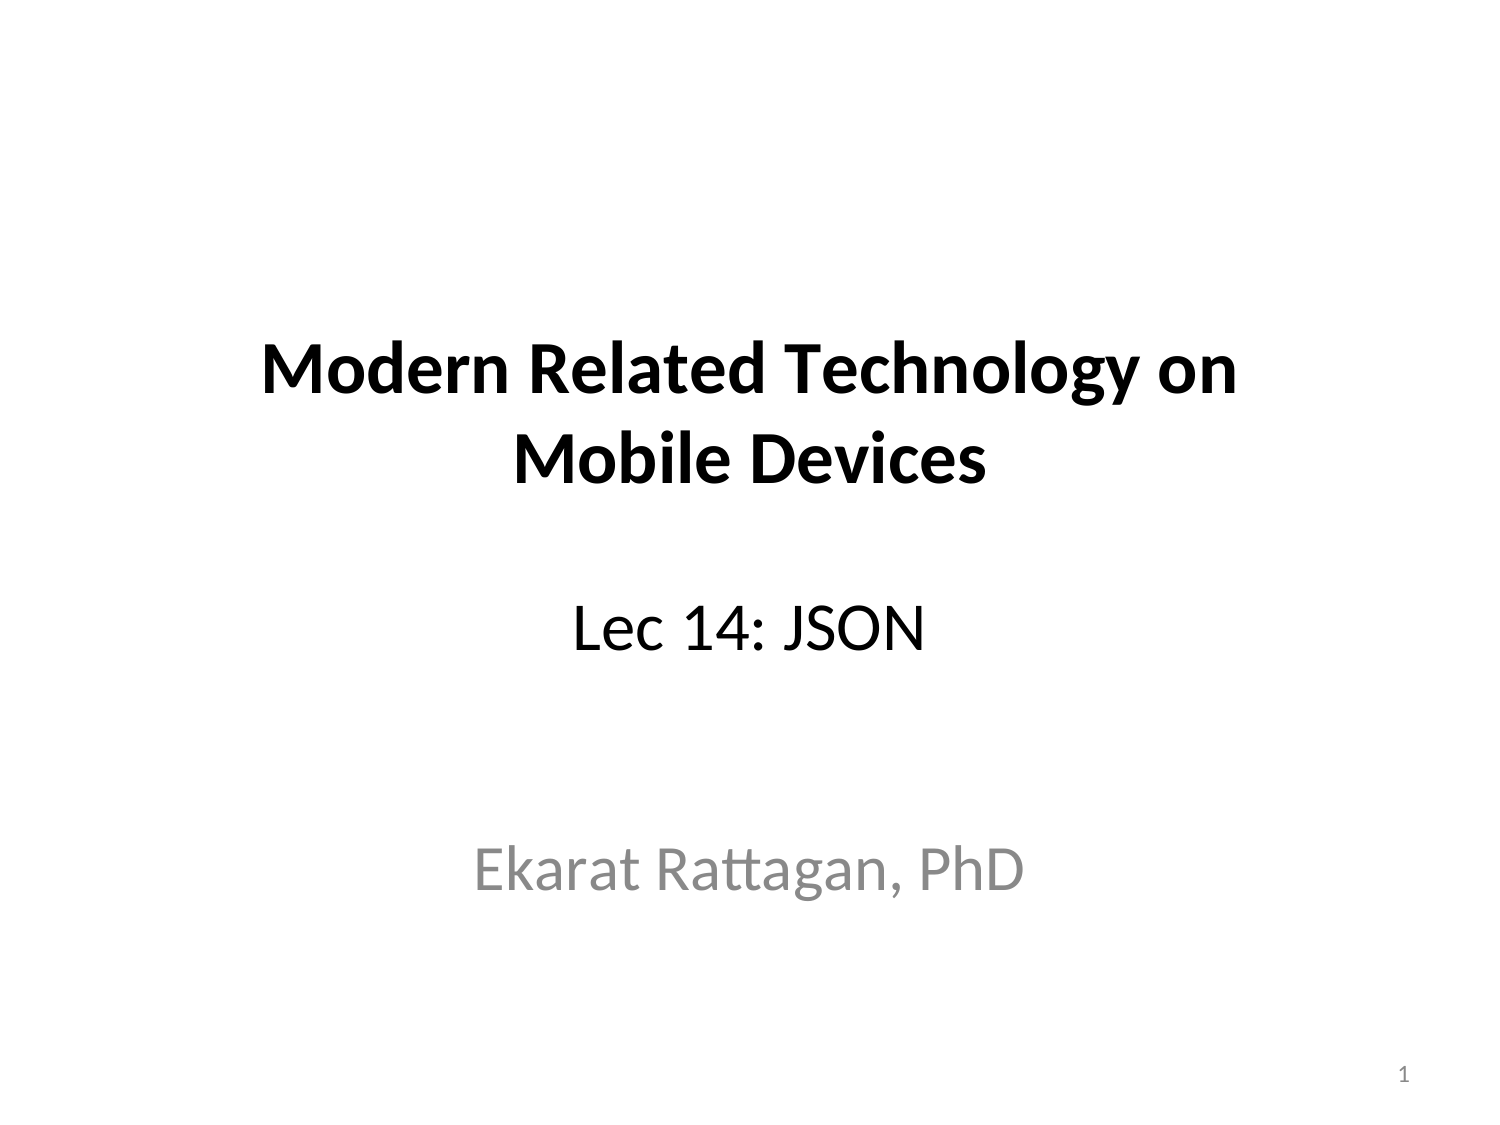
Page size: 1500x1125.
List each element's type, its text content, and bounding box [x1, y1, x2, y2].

title Modern Related Technology on Mobile Devices Lec 14: JSON [187, 278, 1313, 624]
subtitle Ekarat Rattagan, PhD [225, 637, 1276, 925]
text_box <number> [1074, 1042, 1426, 1103]
